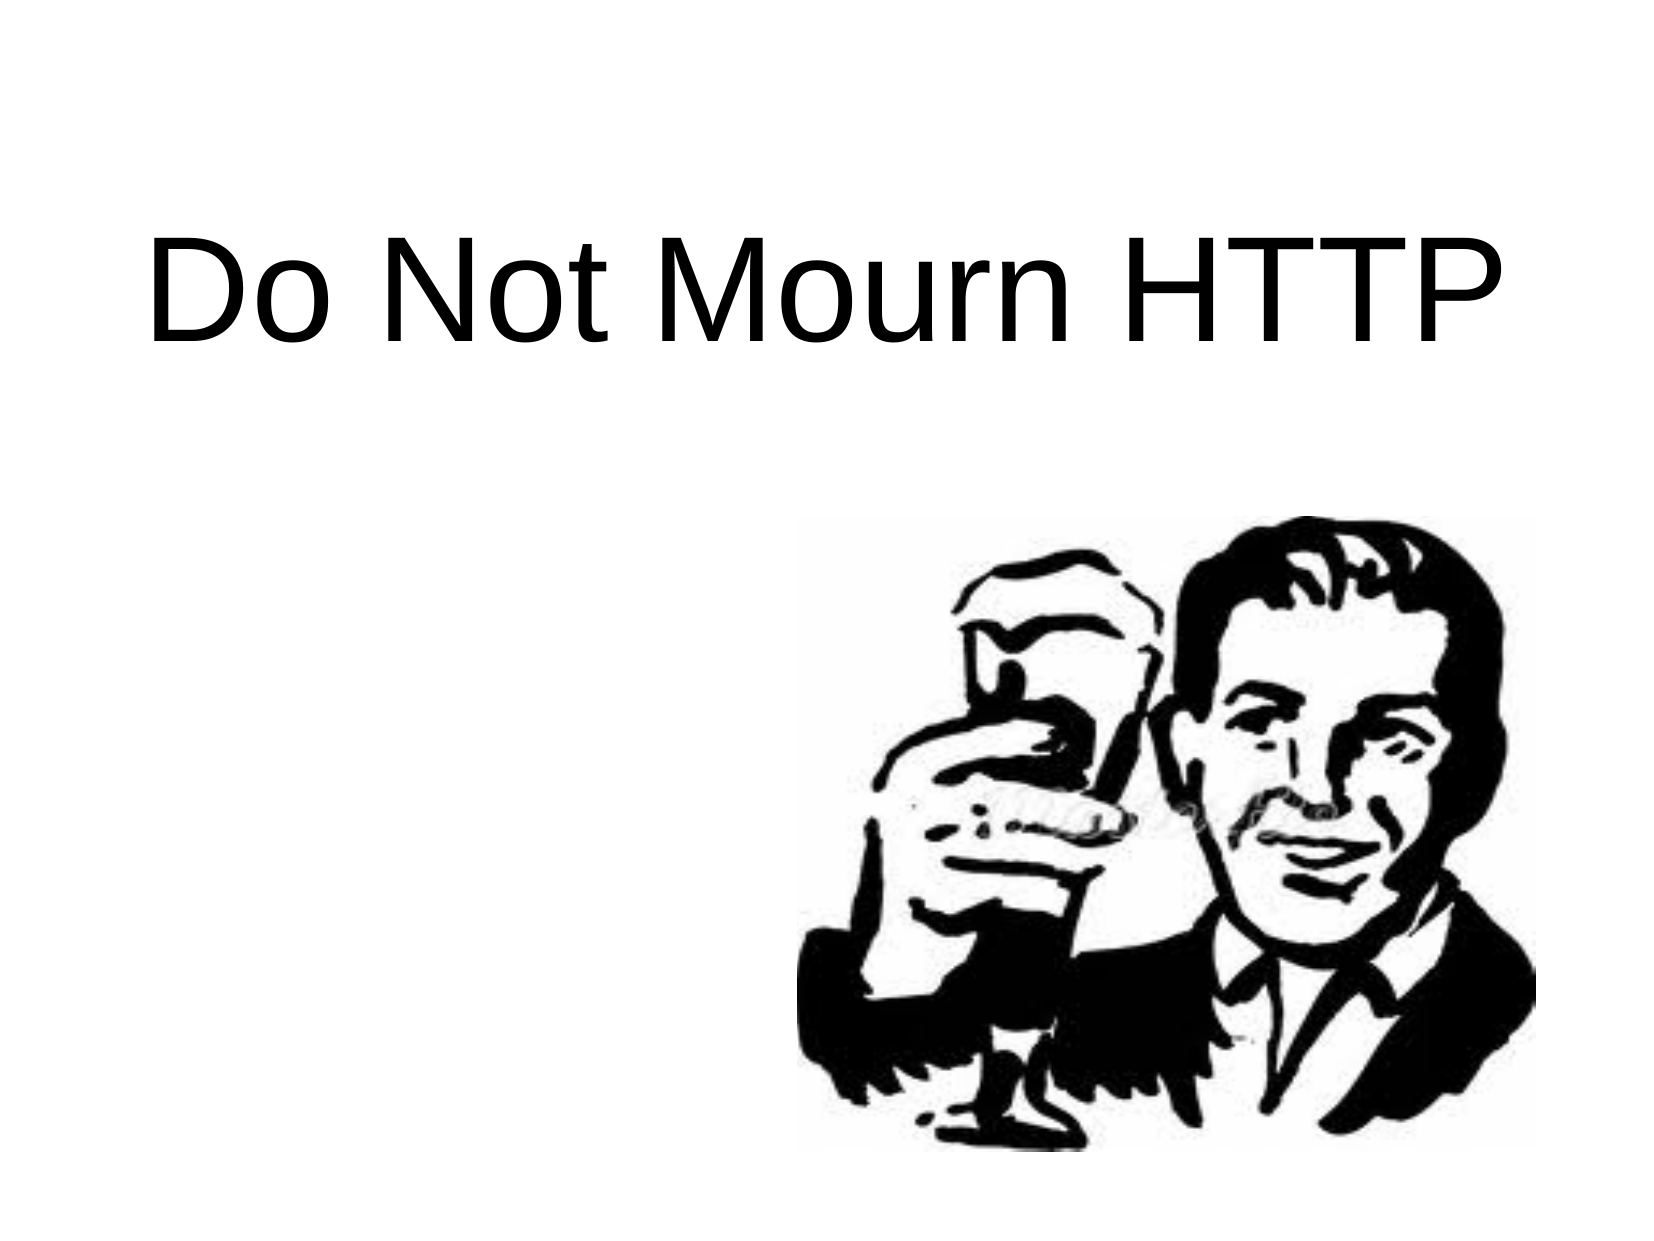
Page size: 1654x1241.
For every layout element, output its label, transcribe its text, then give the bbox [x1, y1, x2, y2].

picture [797, 516, 1536, 1152]
title Do Not Mourn HTTP [82, 88, 1571, 491]
